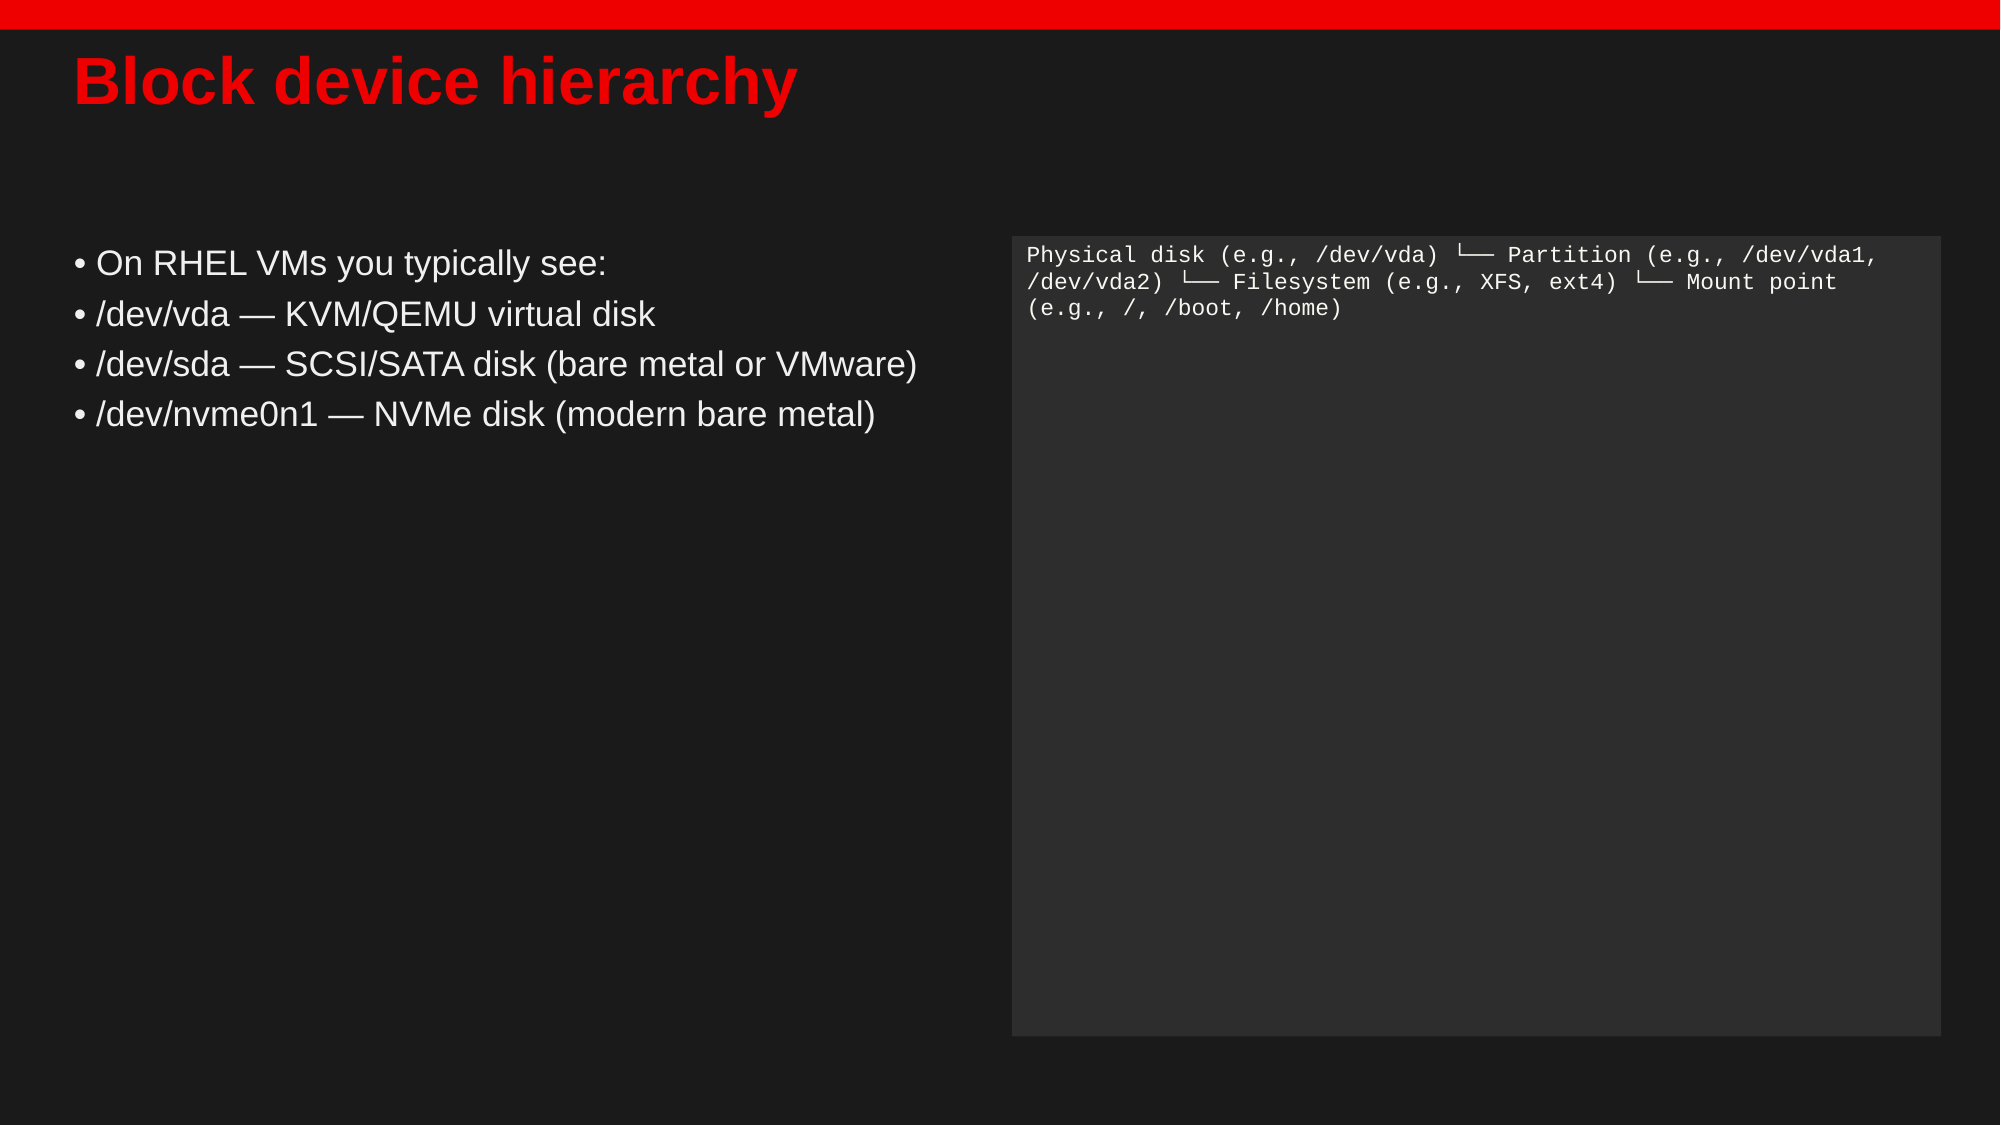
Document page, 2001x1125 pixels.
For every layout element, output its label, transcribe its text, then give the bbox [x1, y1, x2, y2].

text_box [0, 0, 2001, 30]
text_box Physical disk (e.g., /dev/vda) └── Partition (e.g., /dev/vda1, /dev/vda2) └── Filesystem (e.g., XFS, ext4) └── Mount point (e.g., /, /boot, /home) [1011, 236, 1942, 1037]
text_box Block device hierarchy [59, 36, 1942, 208]
text_box • On RHEL VMs you typically see: • /dev/vda — KVM/QEMU virtual disk • /dev/sda — SCSI/SATA disk (bare metal or VMware) • /dev/nvme0n1 — NVMe disk (modern bare metal) [59, 236, 989, 1037]
